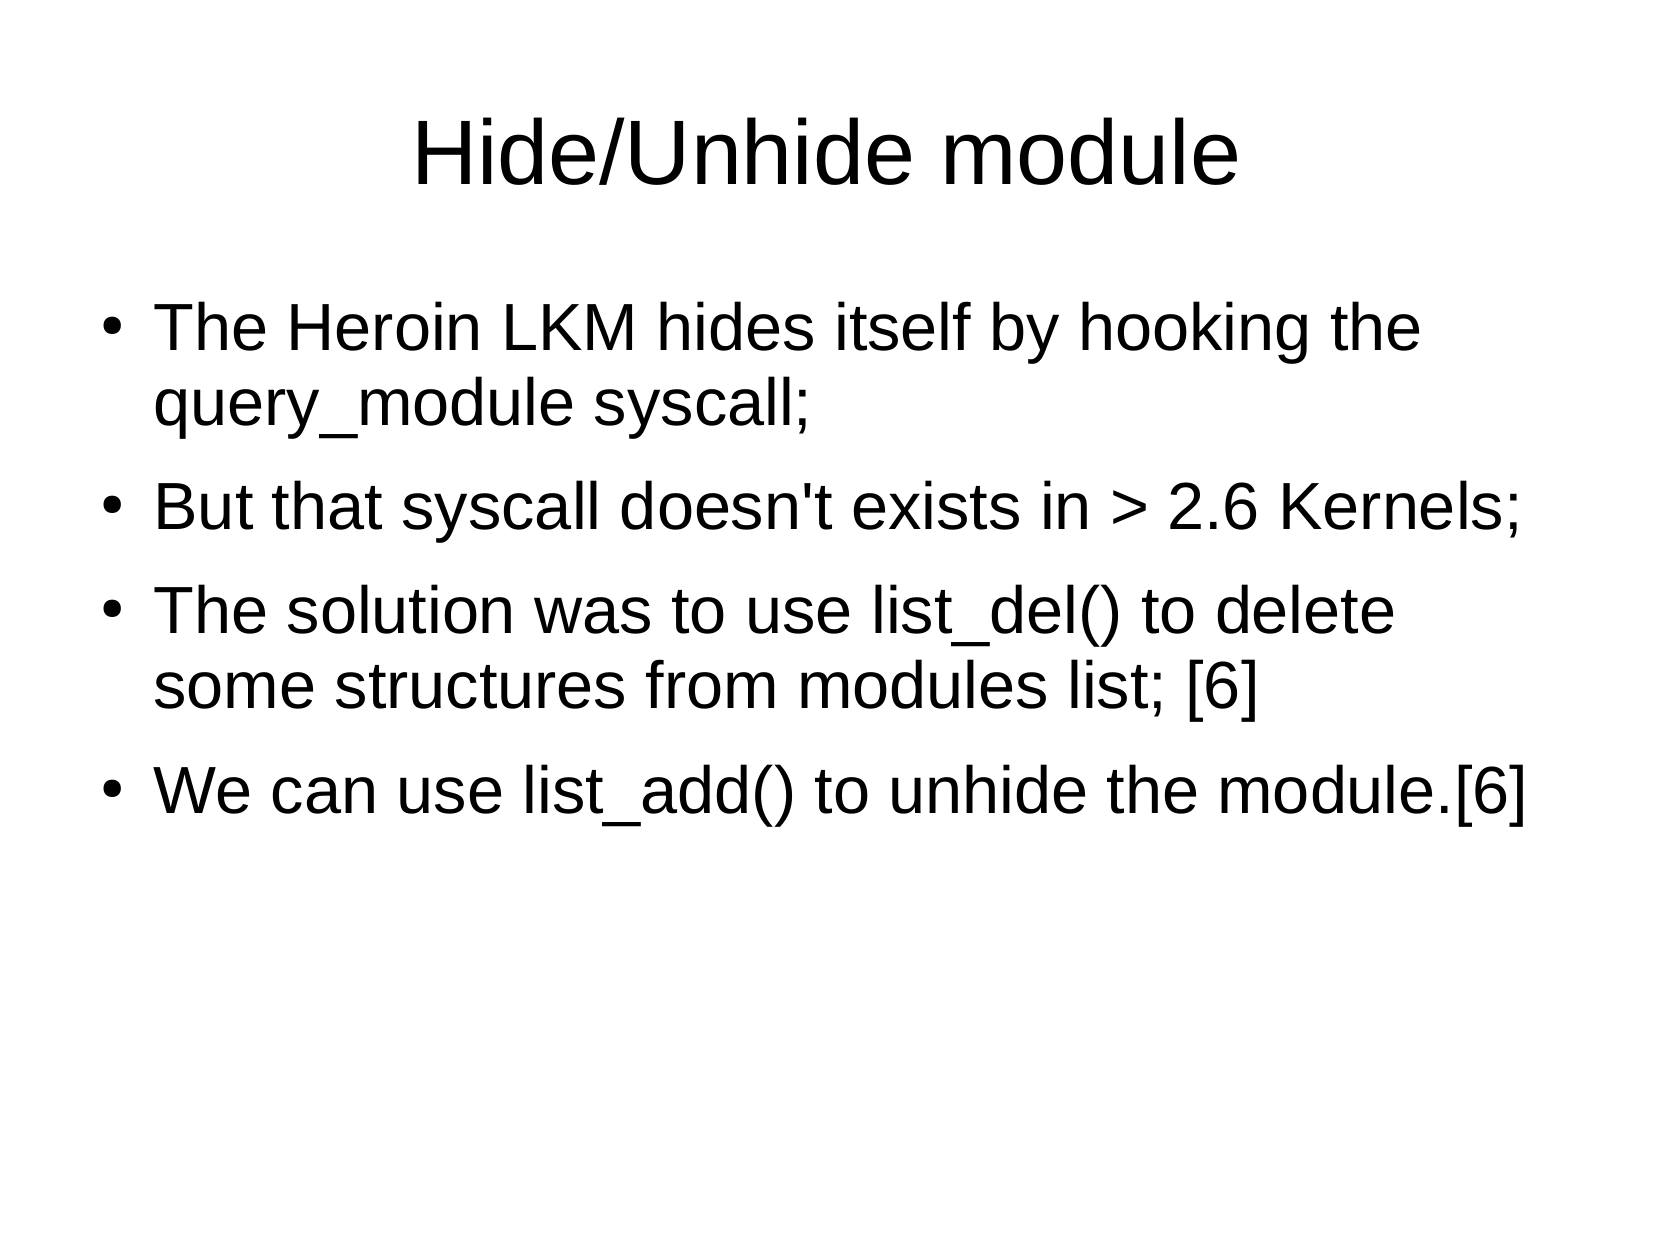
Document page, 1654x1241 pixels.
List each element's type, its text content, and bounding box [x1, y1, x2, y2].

title Hide/Unhide module [82, 49, 1571, 257]
list The Heroin LKM hides itself by hooking the query_module syscall; But that syscall doesn't exists in > 2.6 Kernels; The solution was to use list_del() to delete some structures from modules list; [6] We can use list_add() to unhide the module.[6] [82, 290, 1571, 1010]
